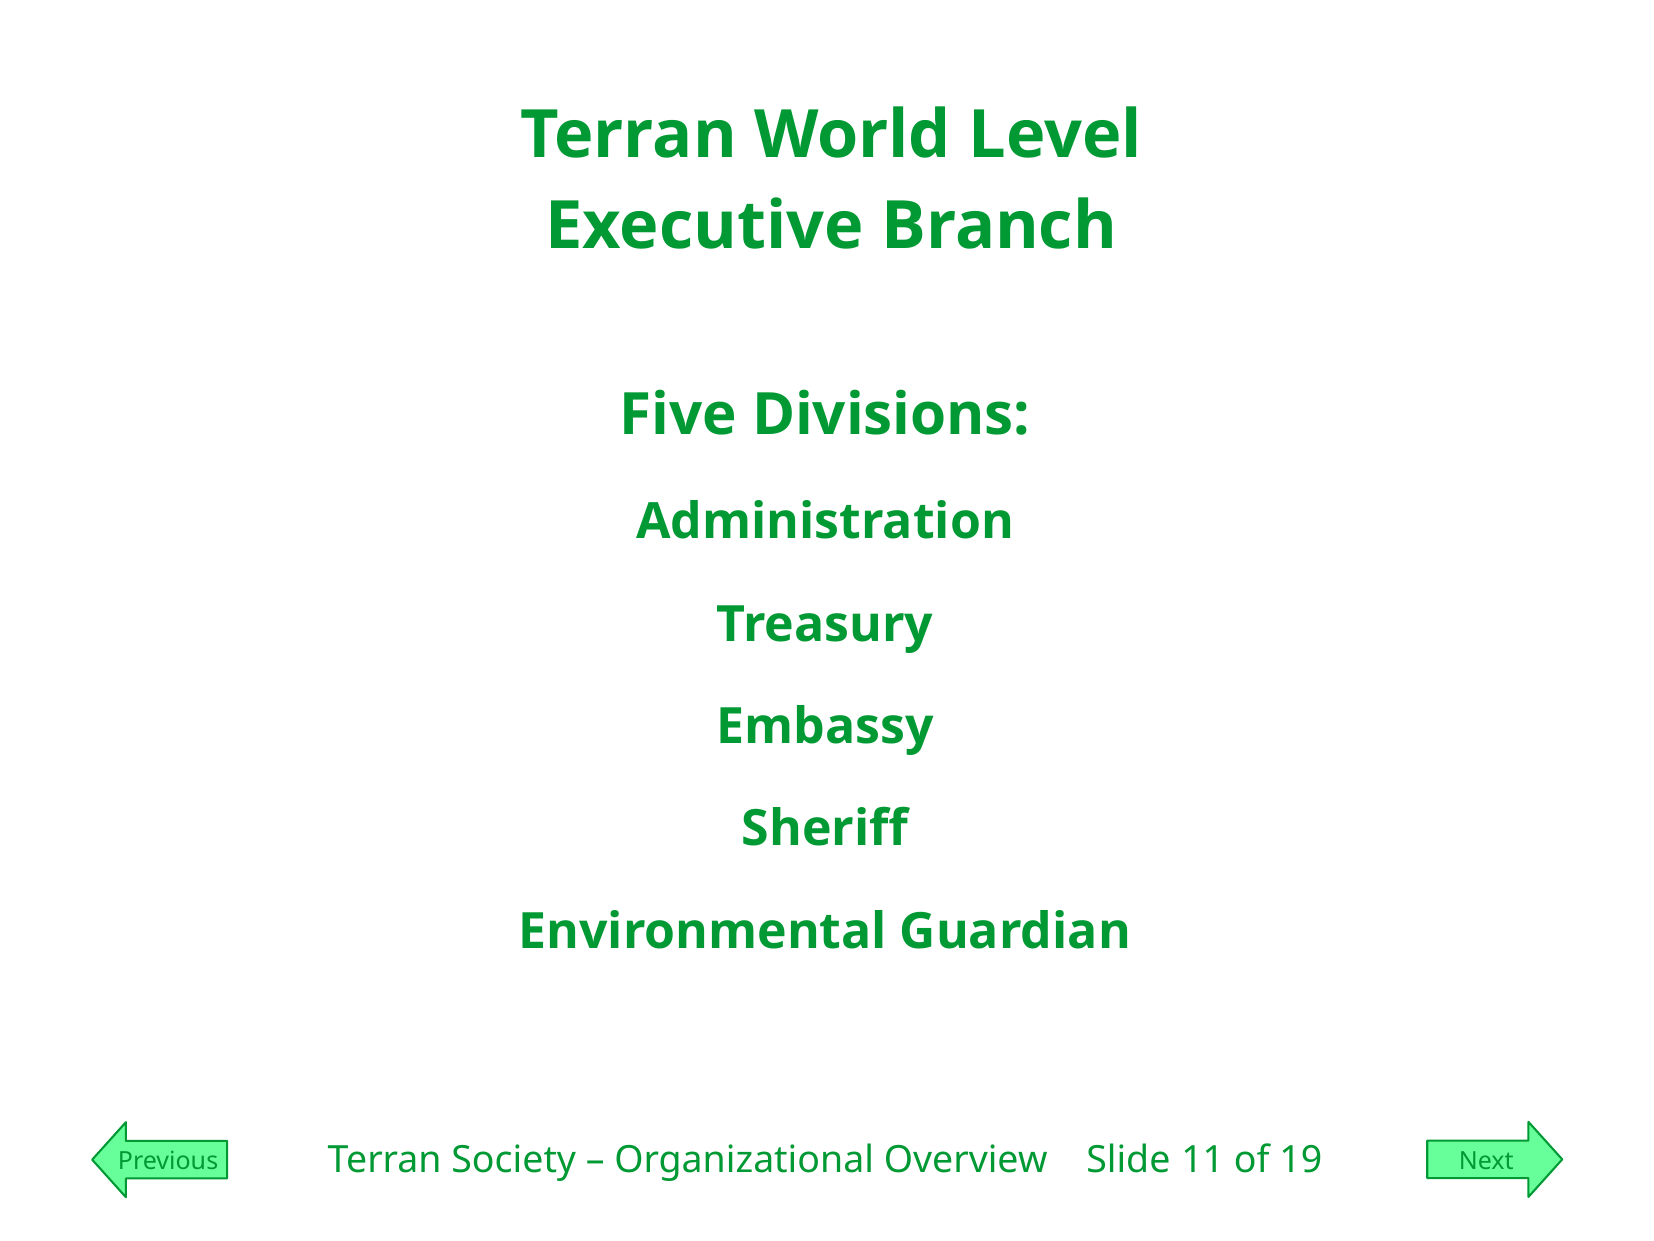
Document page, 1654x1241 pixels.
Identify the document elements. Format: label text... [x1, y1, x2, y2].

text_box Previous [92, 1122, 228, 1198]
title Terran World Level Executive Branch [87, 83, 1576, 271]
text_box Terran Society – Organizational Overview Slide <number> of 19 [270, 1125, 1381, 1241]
text_box Five Divisions: Administration Treasury Embassy Sheriff Environmental Guardian [150, 285, 1501, 1051]
text_box Next [1427, 1121, 1563, 1197]
